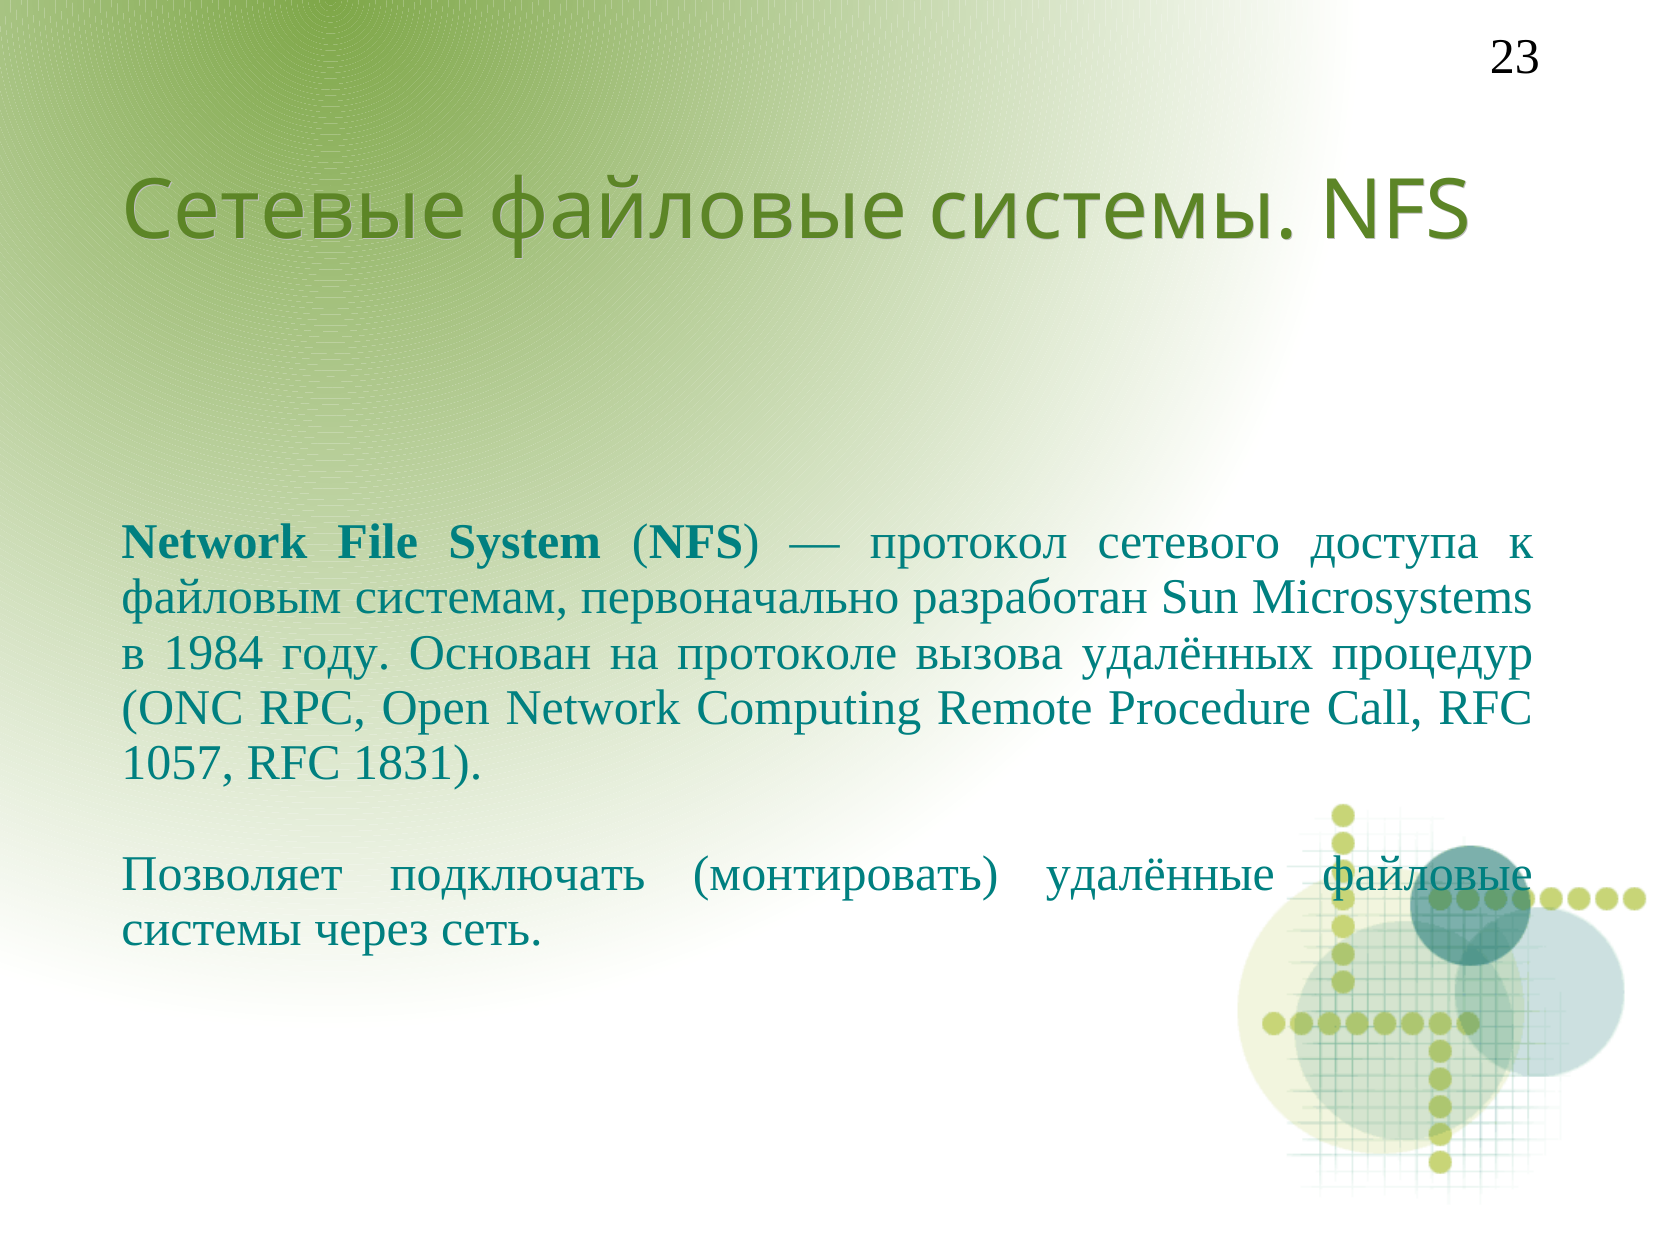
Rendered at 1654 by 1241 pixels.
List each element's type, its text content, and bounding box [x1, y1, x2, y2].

subtitle Network File System (NFS) — протокол сетевого доступа к файловым системам, первоначально разработан Sun Microsystems в 1984 году. Основан на протоколе вызова удалённых процедур (ONC RPC, Open Network Computing Remote Procedure Call, RFC 1057, RFC 1831). Позволяет подключать (монтировать) удалённые файловые системы через сеть. [121, 344, 1534, 1127]
title Сетевые файловые системы. NFS [121, 102, 1534, 311]
text_box <номер> [1500, 29, 1654, 89]
picture [1224, 792, 1654, 1211]
